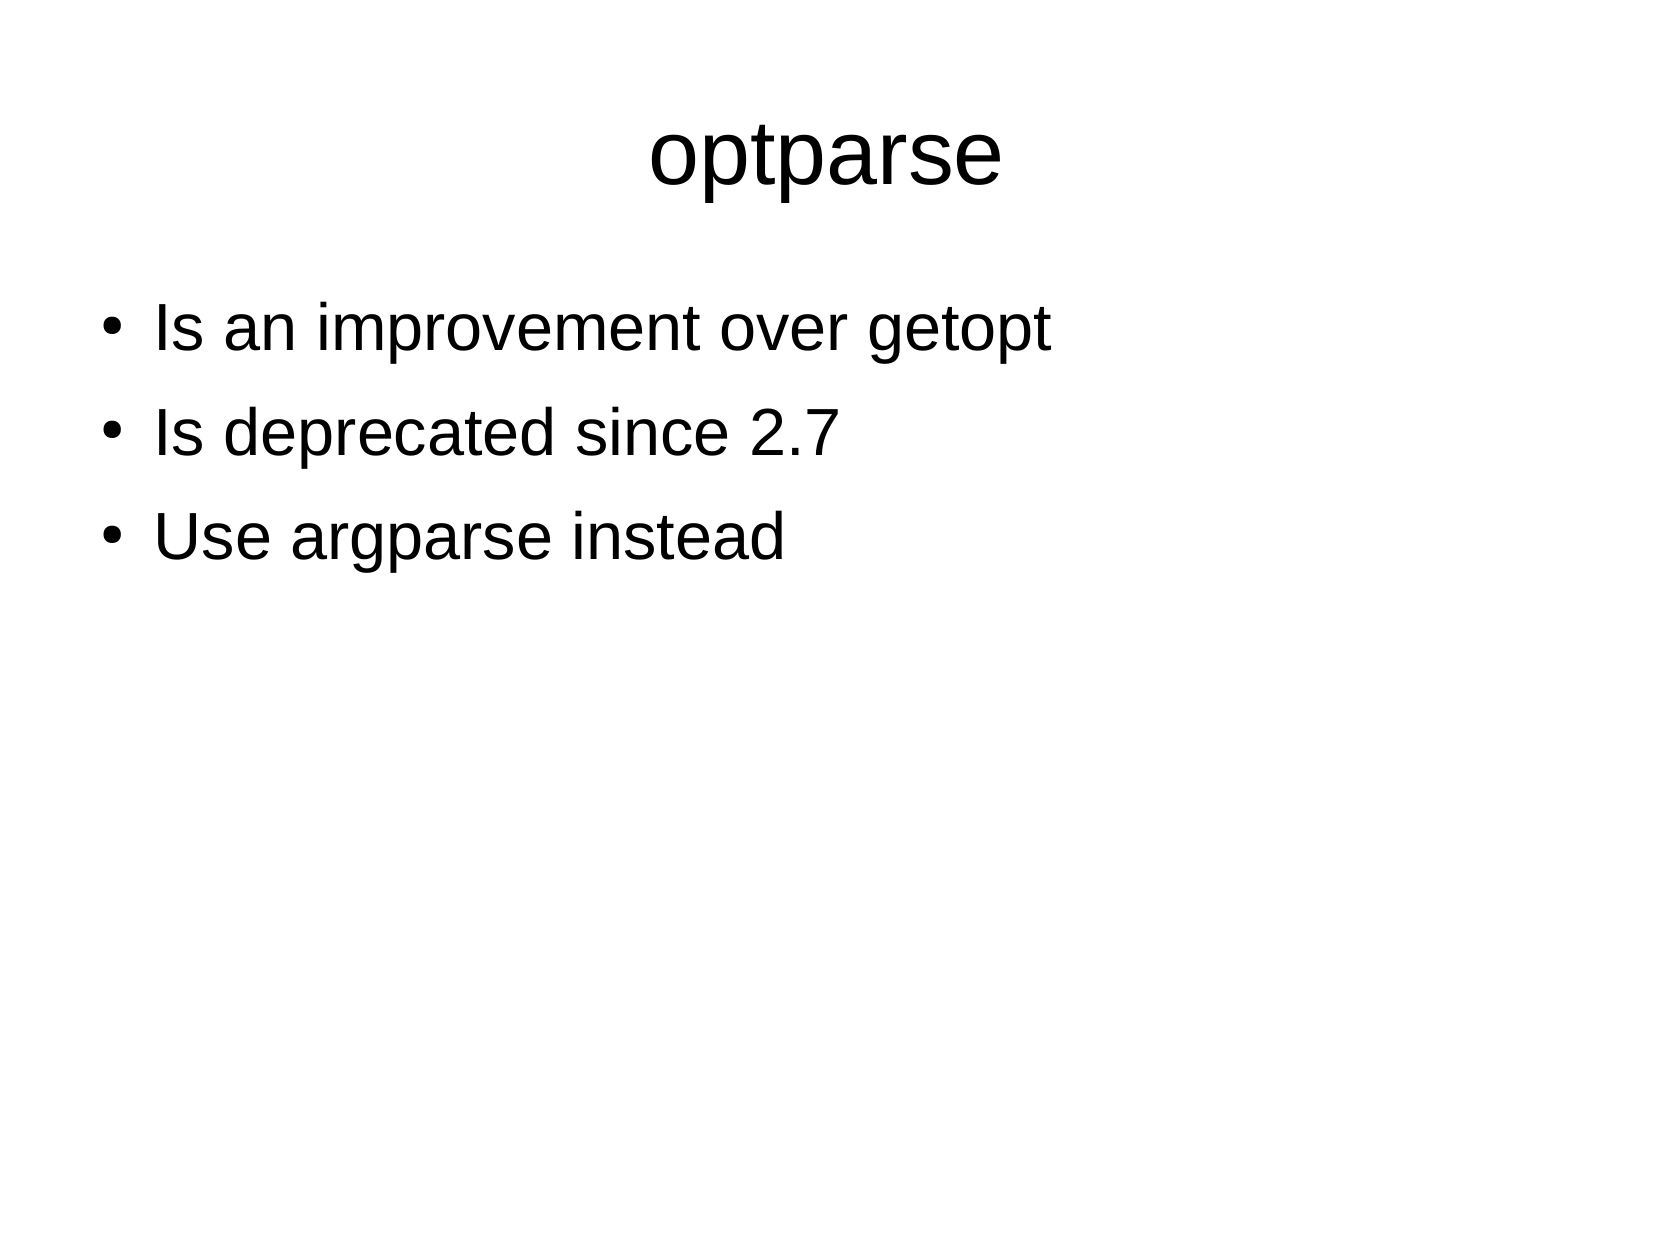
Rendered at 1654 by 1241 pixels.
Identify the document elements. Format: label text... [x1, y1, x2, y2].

title optparse [82, 49, 1571, 257]
list Is an improvement over getopt Is deprecated since 2.7 Use argparse instead [82, 290, 1538, 1010]
